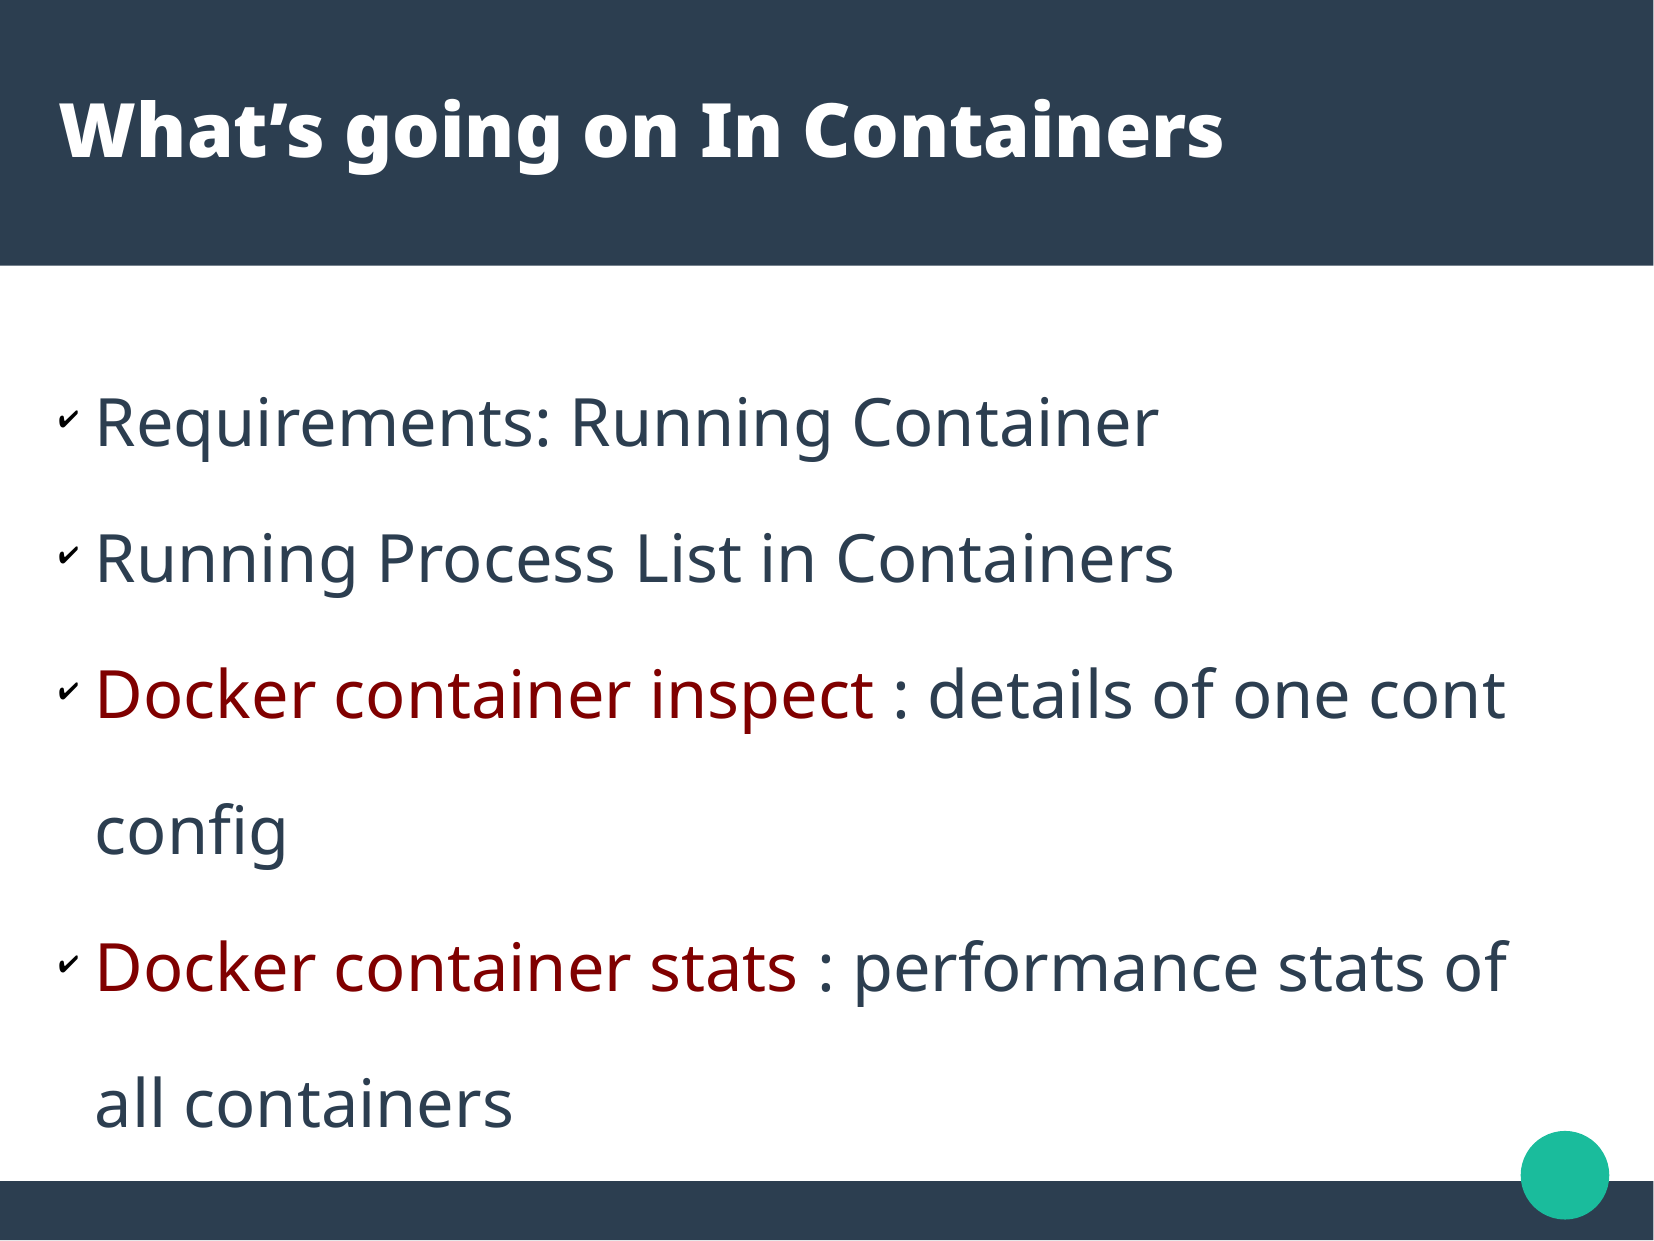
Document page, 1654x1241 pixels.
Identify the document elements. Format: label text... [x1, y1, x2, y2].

title What’s going on In Containers [59, 40, 1595, 216]
subtitle Requirements: Running Container Running Process List in Containers Docker container inspect : details of one cont config Docker container stats : performance stats of all containers [59, 291, 1595, 1186]
